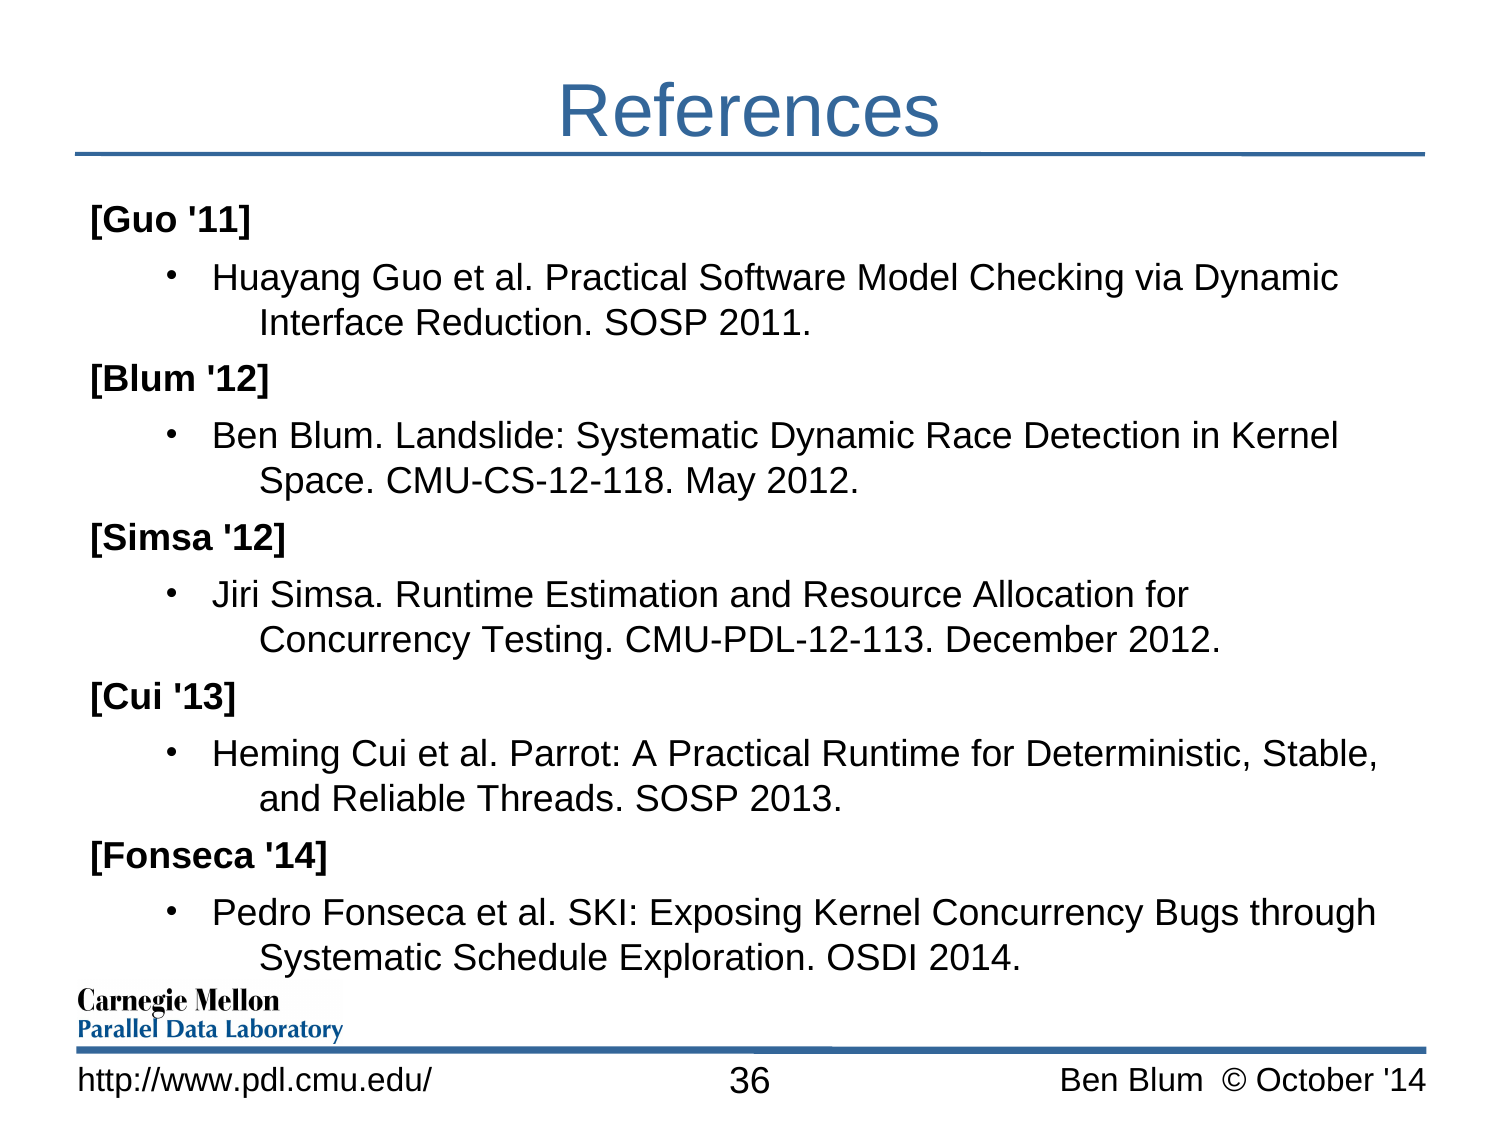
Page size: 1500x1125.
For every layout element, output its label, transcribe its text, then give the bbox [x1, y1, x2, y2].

title References [112, 50, 1388, 163]
list [Guo '11] Huayang Guo et al. Practical Software Model Checking via Dynamic Interface Reduction. SOSP 2011. [Blum '12] Ben Blum. Landslide: Systematic Dynamic Race Detection in Kernel Space. CMU-CS-12-118. May 2012. [Simsa '12] Jiri Simsa. Runtime Estimation and Resource Allocation for Concurrency Testing. CMU-PDL-12-113. December 2012. [Cui '13] Heming Cui et al. Parrot: A Practical Runtime for Deterministic, Stable, and Reliable Threads. SOSP 2013. [Fonseca '14] Pedro Fonseca et al. SKI: Exposing Kernel Concurrency Bugs through Systematic Schedule Exploration. OSDI 2014. [75, 187, 1426, 986]
picture [77, 986, 343, 1044]
